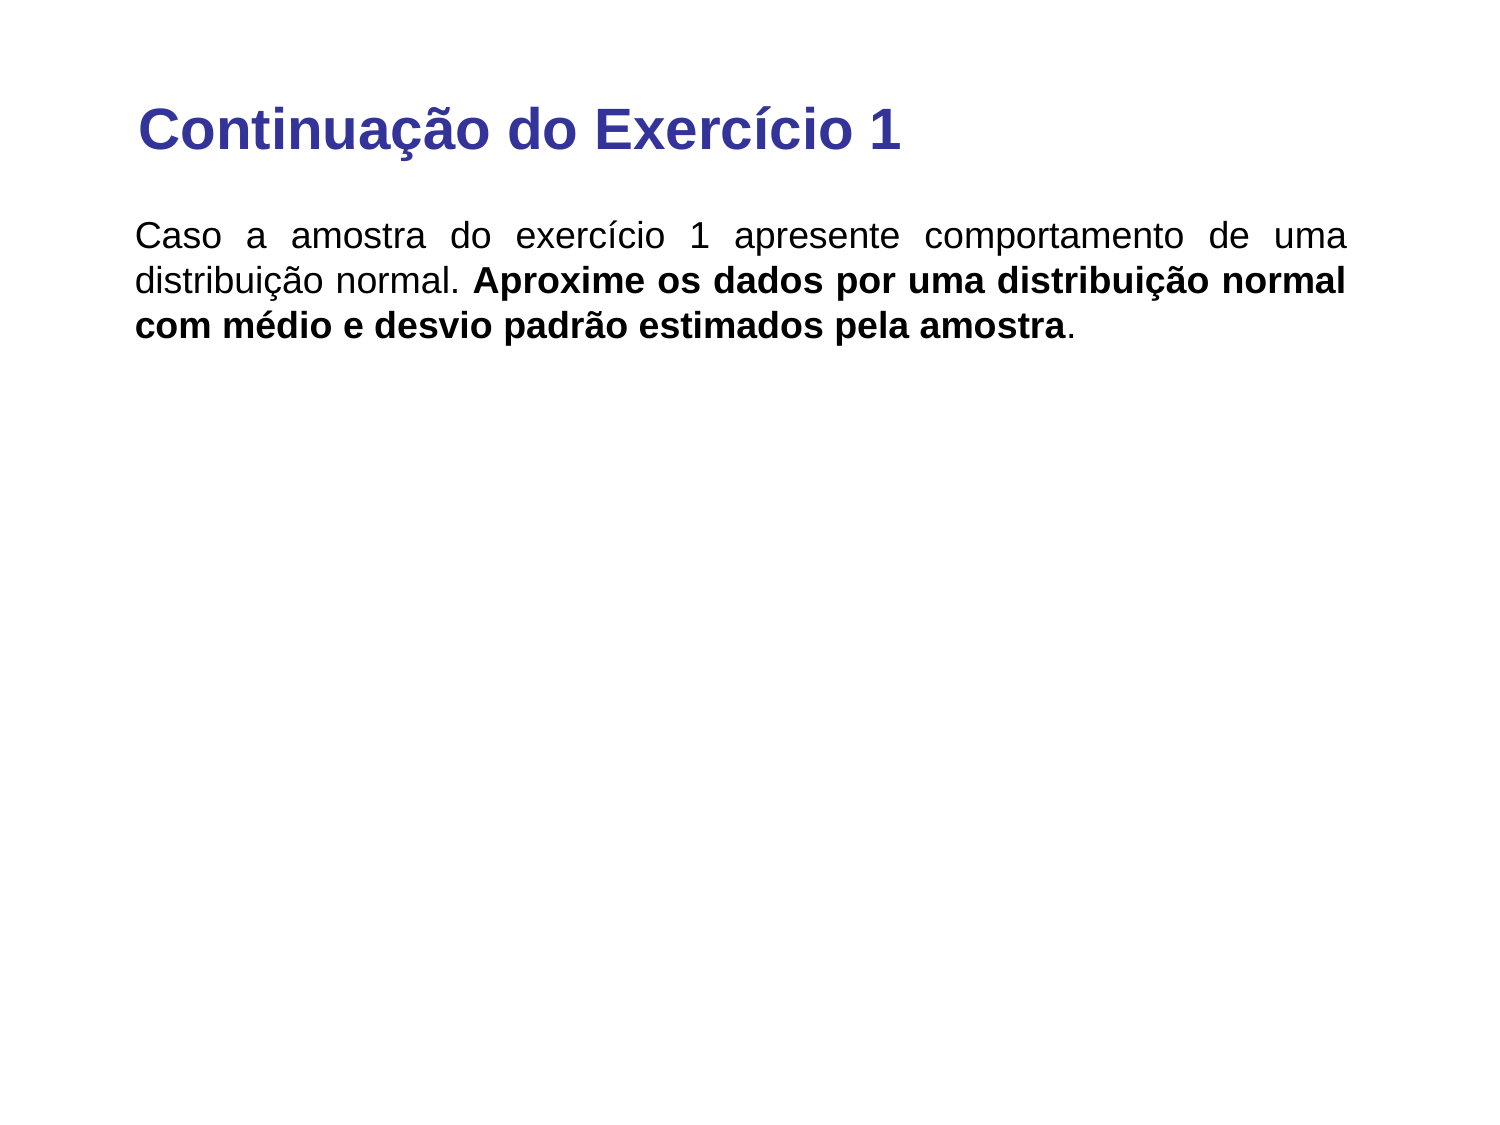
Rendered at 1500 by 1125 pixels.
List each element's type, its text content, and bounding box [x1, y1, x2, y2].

text_box Caso a amostra do exercício 1 apresente comportamento de uma distribuição normal. Aproxime os dados por uma distribuição normal com médio e desvio padrão estimados pela amostra. [120, 203, 1362, 376]
text_box Continuação do Exercício 1 [123, 84, 1400, 179]
